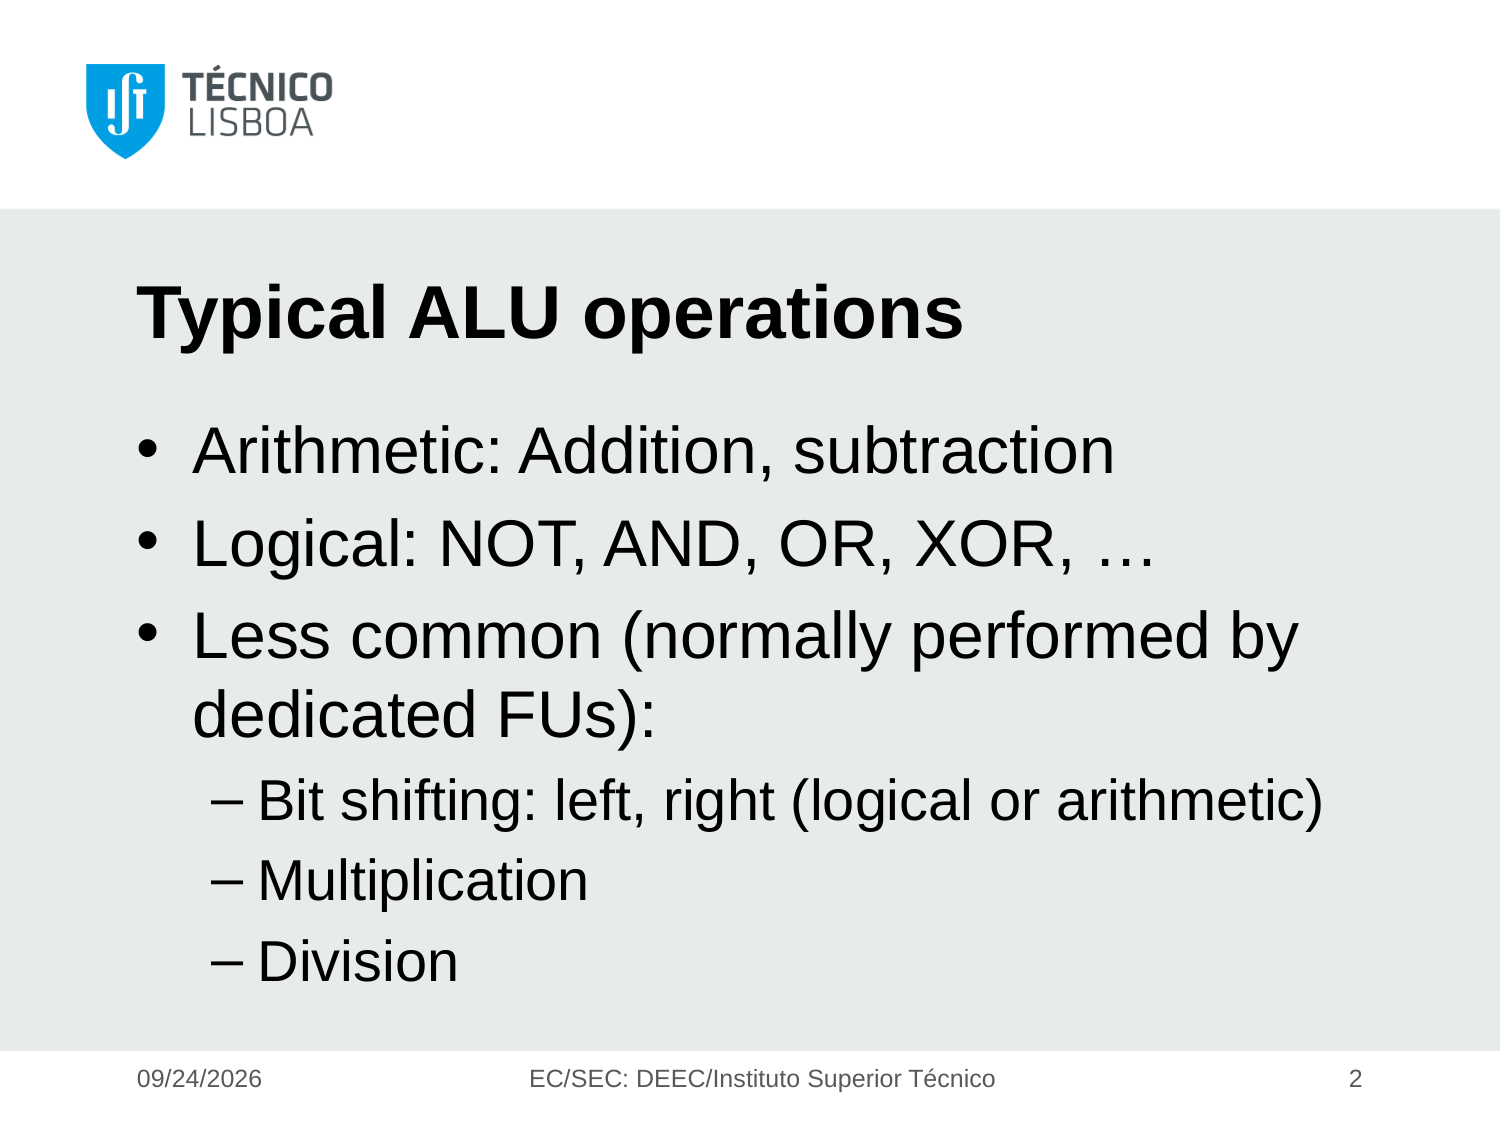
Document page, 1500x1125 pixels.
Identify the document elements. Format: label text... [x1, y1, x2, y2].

title Typical ALU operations [121, 237, 1378, 381]
list Arithmetic: Addition, subtraction Logical: NOT, AND, OR, XOR, … Less common (normally performed by dedicated FUs): Bit shifting: left, right (logical or arithmetic) Multiplication Division [121, 400, 1378, 1005]
slide_number <number> [1077, 1052, 1378, 1103]
picture [0, 0, 1500, 1125]
footer EC/SEC: DEEC/Instituto Superior Técnico [512, 1052, 1021, 1103]
slide_number 11/10/2020 [121, 1052, 425, 1103]
